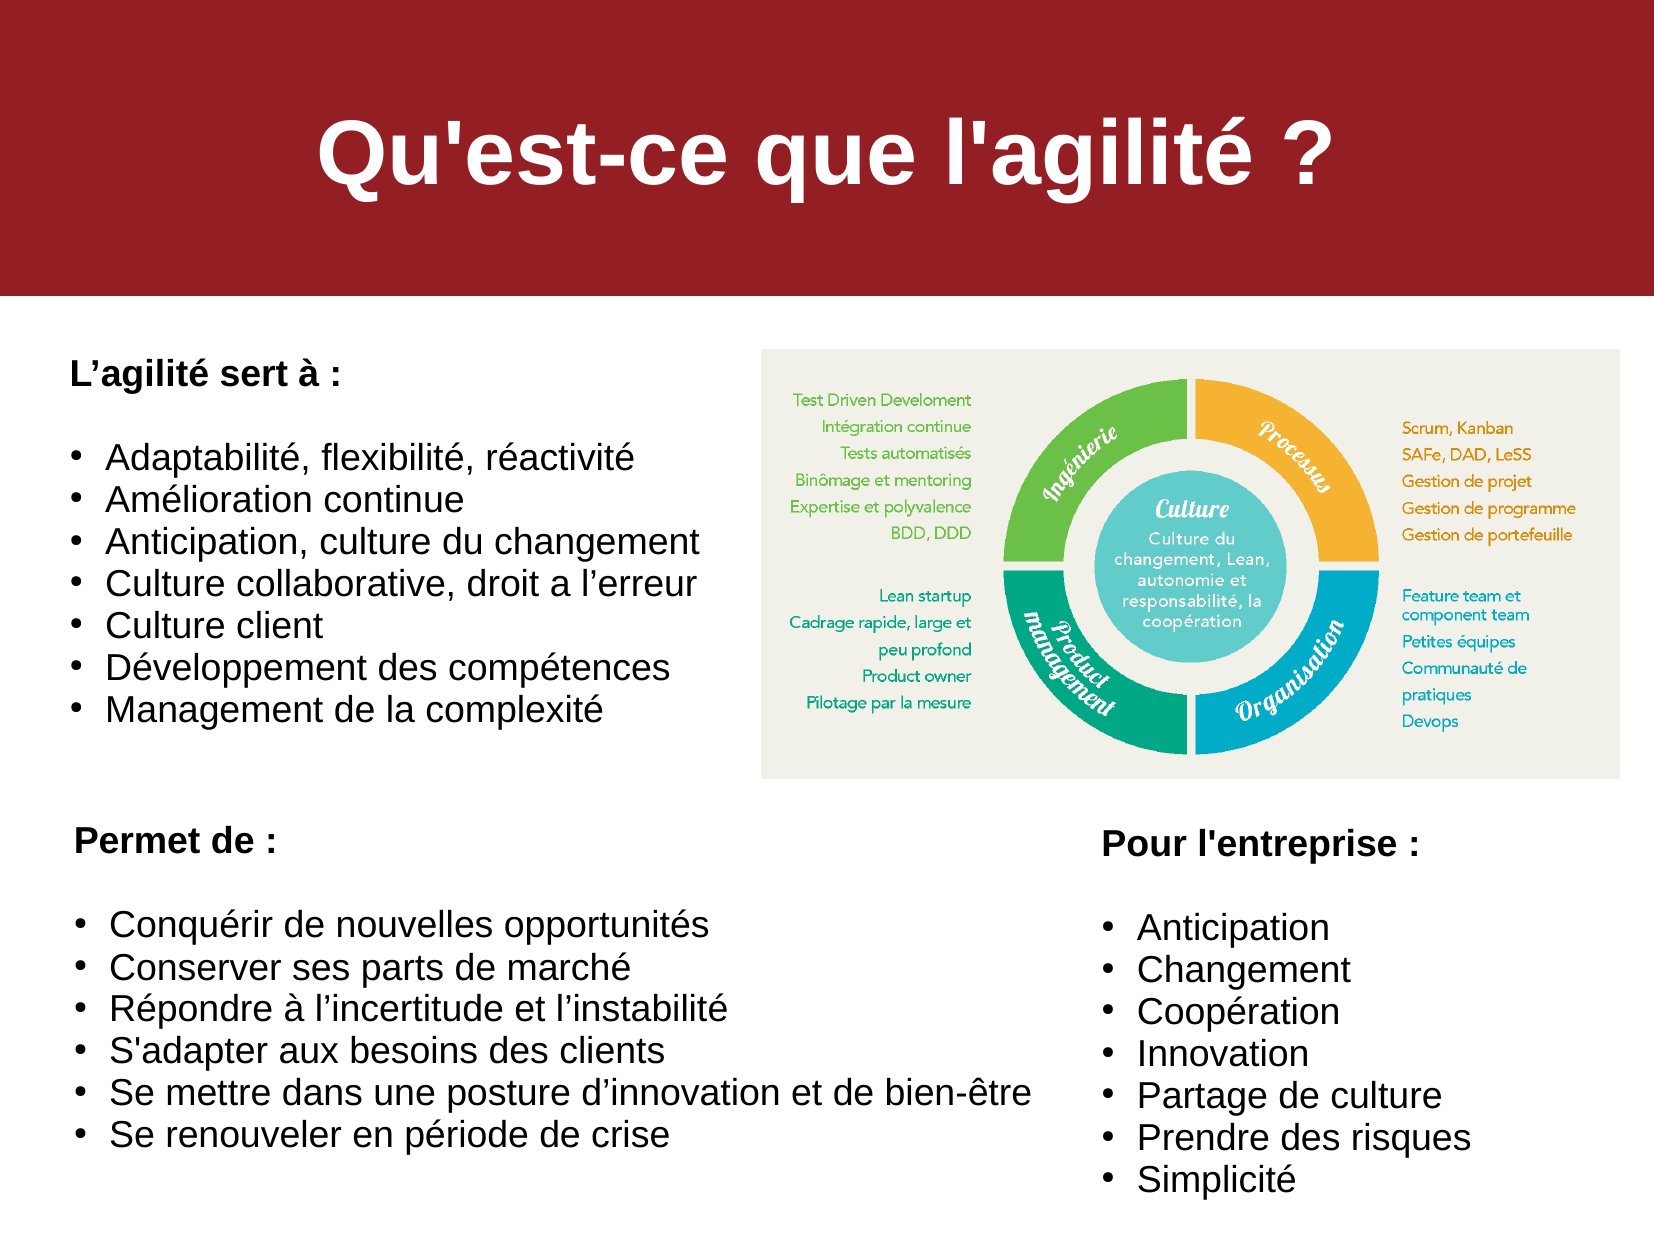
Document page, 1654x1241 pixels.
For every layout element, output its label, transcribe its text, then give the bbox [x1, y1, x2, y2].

picture [761, 349, 1620, 786]
text_box Pour l'entreprise : Anticipation Changement Coopération Innovation Partage de culture Prendre des risques Simplicité [1086, 814, 1487, 1208]
text_box [0, 0, 1654, 296]
text_box L’agilité sert à : Adaptabilité, flexibilité, réactivité Amélioration continue Anticipation, culture du changement Culture collaborative, droit a l’erreur Culture client Développement des compétences Management de la complexité [54, 344, 934, 738]
title Qu'est-ce que l'agilité ? [82, 49, 1571, 257]
text_box Permet de : Conquérir de nouvelles opportunités Conserver ses parts de marché Répondre à l’incertitude et l’instabilité S'adapter aux besoins des clients Se mettre dans une posture d’innovation et de bien-être Se renouveler en période de crise [59, 812, 1135, 1164]
